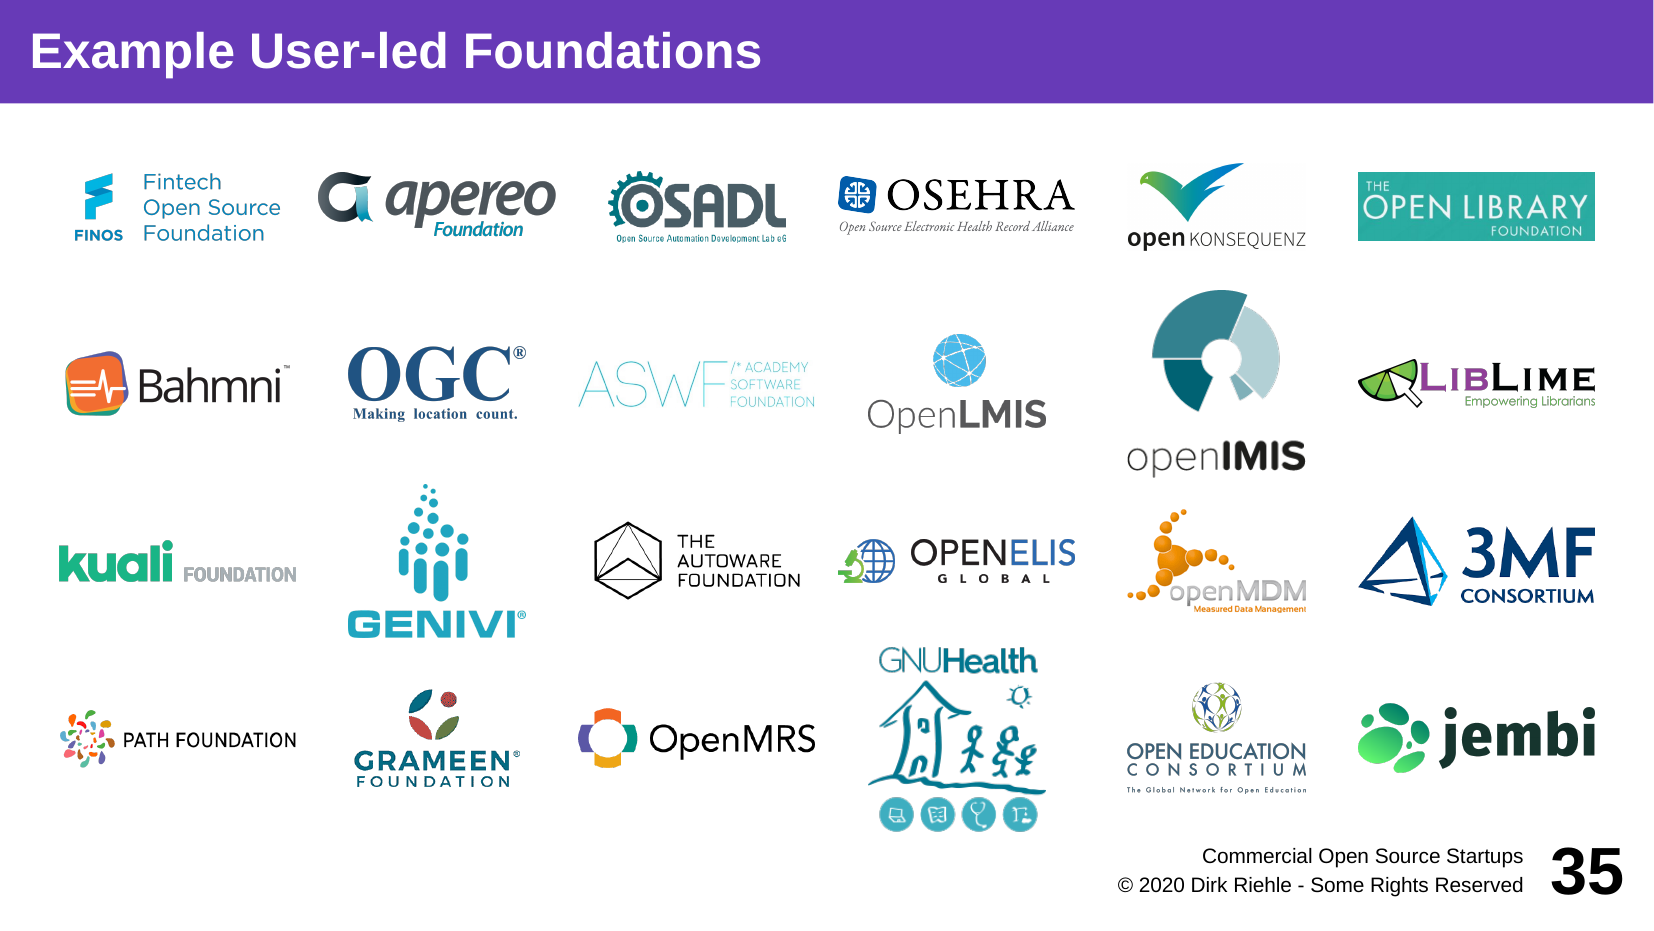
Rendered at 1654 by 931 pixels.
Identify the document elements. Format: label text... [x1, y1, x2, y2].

picture [608, 171, 786, 243]
picture [1127, 682, 1306, 794]
picture [1358, 516, 1595, 606]
picture [868, 639, 1046, 837]
picture [578, 708, 815, 768]
picture [59, 540, 296, 582]
picture [838, 539, 1075, 583]
picture [1127, 290, 1306, 478]
picture [578, 360, 815, 408]
title Example User-led Foundations [0, 0, 1654, 104]
picture [868, 334, 1046, 434]
picture [1358, 703, 1595, 773]
picture [59, 161, 296, 253]
picture [1127, 163, 1306, 251]
picture [838, 176, 1075, 237]
picture [1358, 172, 1595, 241]
picture [59, 350, 296, 417]
picture [1127, 509, 1306, 613]
picture [318, 172, 556, 241]
picture [348, 346, 526, 422]
picture [1358, 359, 1595, 408]
picture [348, 484, 526, 638]
picture [59, 709, 296, 768]
picture [348, 649, 526, 827]
picture [593, 520, 801, 602]
